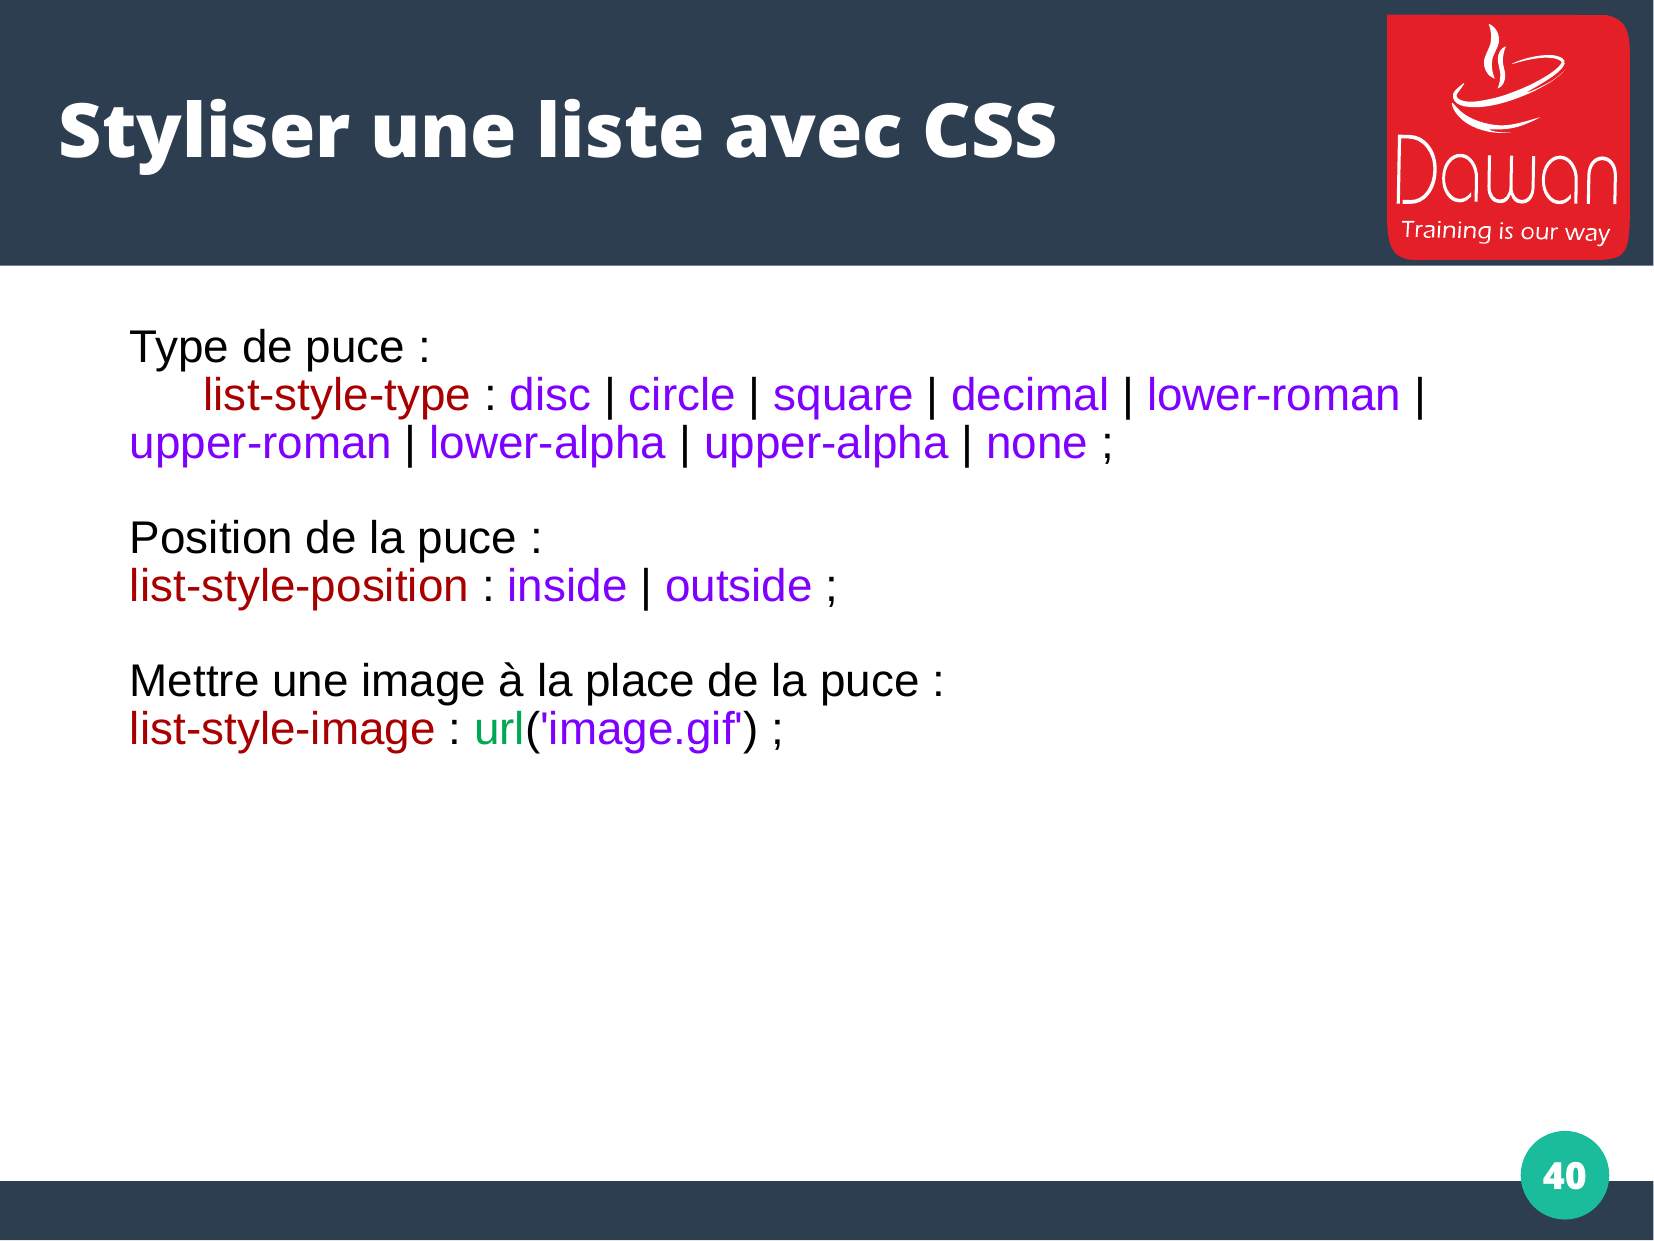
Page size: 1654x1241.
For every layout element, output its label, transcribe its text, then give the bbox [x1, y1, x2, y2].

title Styliser une liste avec CSS [59, 49, 1387, 207]
list Type de puce : list-style-type : disc | circle | square | decimal | lower-roman | upper-roman | lower-alpha | upper-alpha | none ; Position de la puce : list-style-position : inside | outside ; Mettre une image à la place de la puce : list-style-image : url('image.gif') ; [59, 324, 1595, 1152]
picture [1387, 14, 1630, 260]
